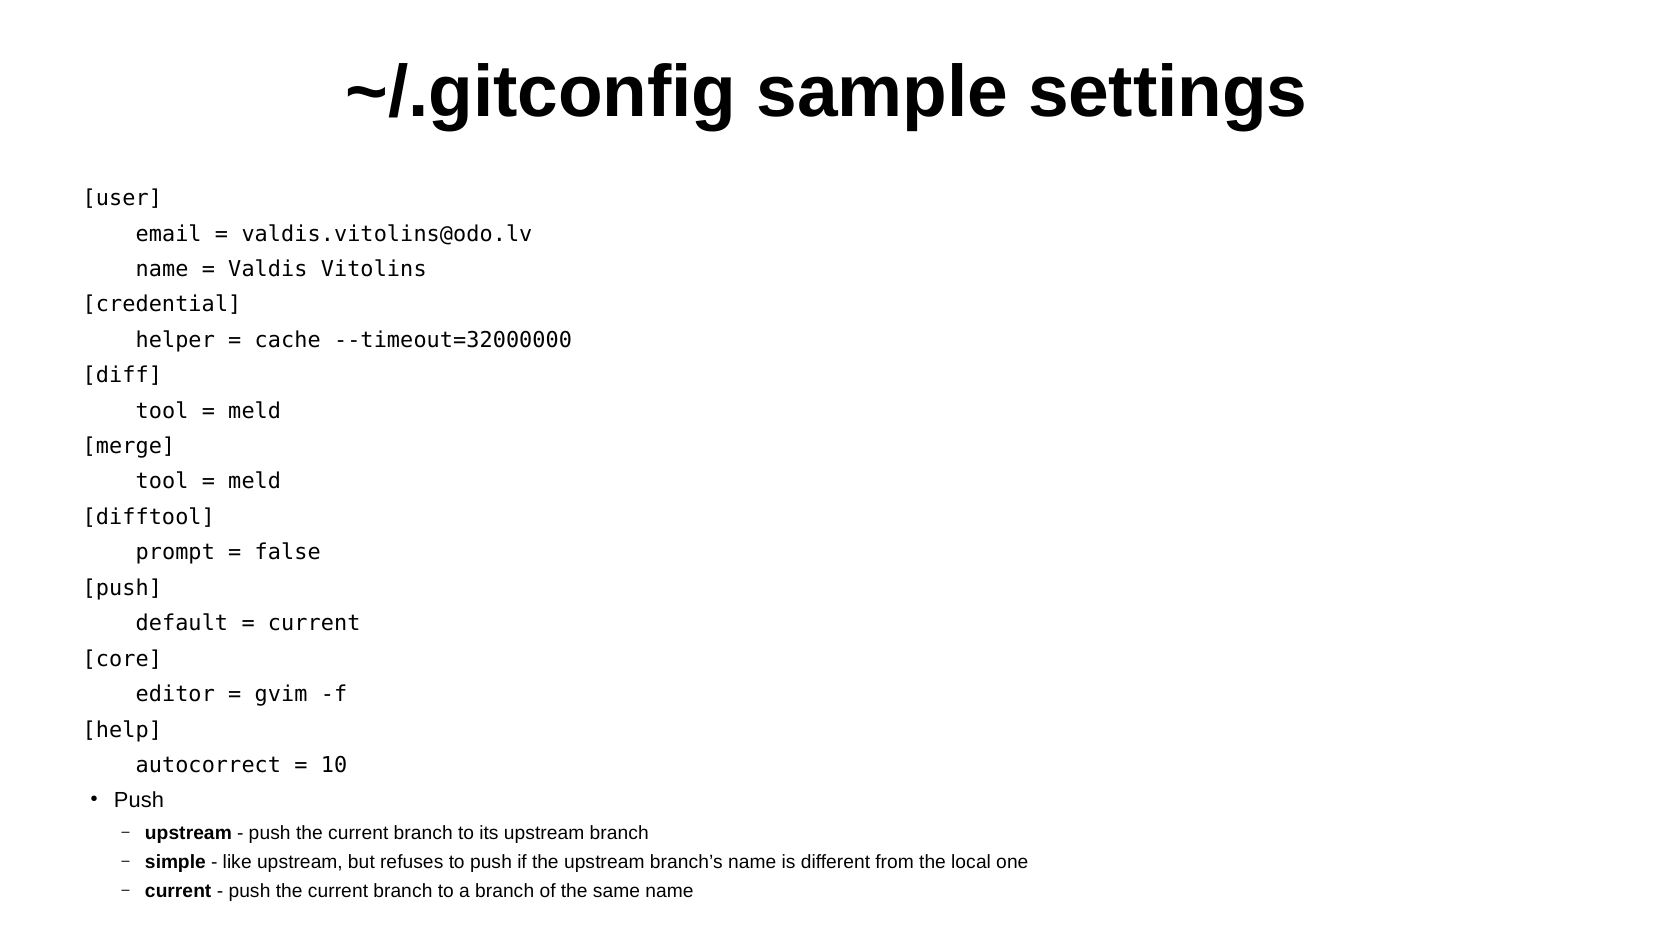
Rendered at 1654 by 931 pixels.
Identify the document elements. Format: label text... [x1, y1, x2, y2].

title ~/.gitconfig sample settings [82, 37, 1571, 147]
list [user] email = valdis.vitolins@odo.lv name = Valdis Vitolins [credential] helper = cache --timeout=32000000 [diff] tool = meld [merge] tool = meld [difftool] prompt = false [push] default = current [core] editor = gvim -f [help] autocorrect = 10 Push upstream - push the current branch to its upstream branch simple - like upstream, but refuses to push if the upstream branch’s name is different from the local one current - push the current branch to a branch of the same name [82, 150, 1560, 913]
